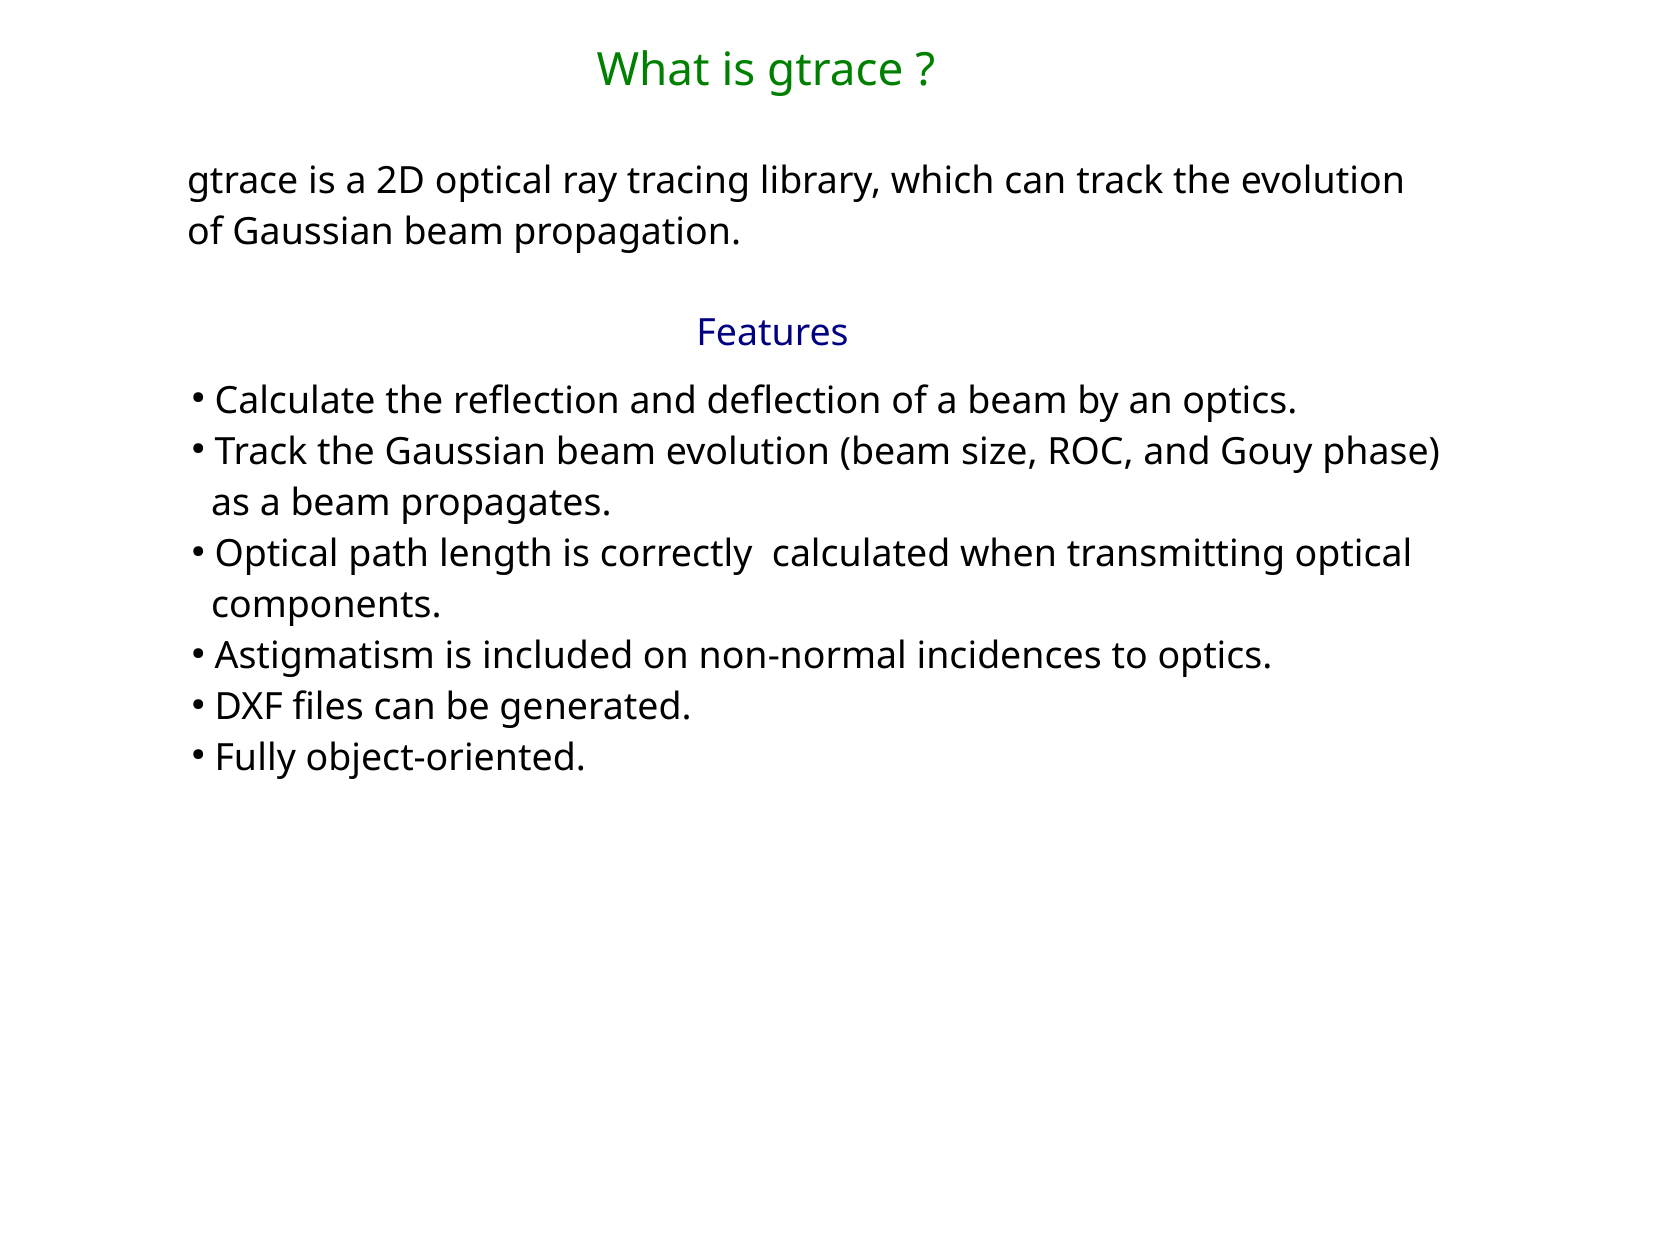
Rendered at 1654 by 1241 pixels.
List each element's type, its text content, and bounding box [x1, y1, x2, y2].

text_box Calculate the reflection and deflection of a beam by an optics. Track the Gaussian beam evolution (beam size, ROC, and Gouy phase) as a beam propagates. Optical path length is correctly calculated when transmitting optical components. Astigmatism is included on non-normal incidences to optics. DXF files can be generated. Fully object-oriented. [176, 366, 1463, 704]
text_box Features [681, 297, 863, 354]
text_box gtrace is a 2D optical ray tracing library, which can track the evolution of Gaussian beam propagation. [172, 146, 1429, 242]
text_box What is gtrace ? [581, 29, 953, 102]
